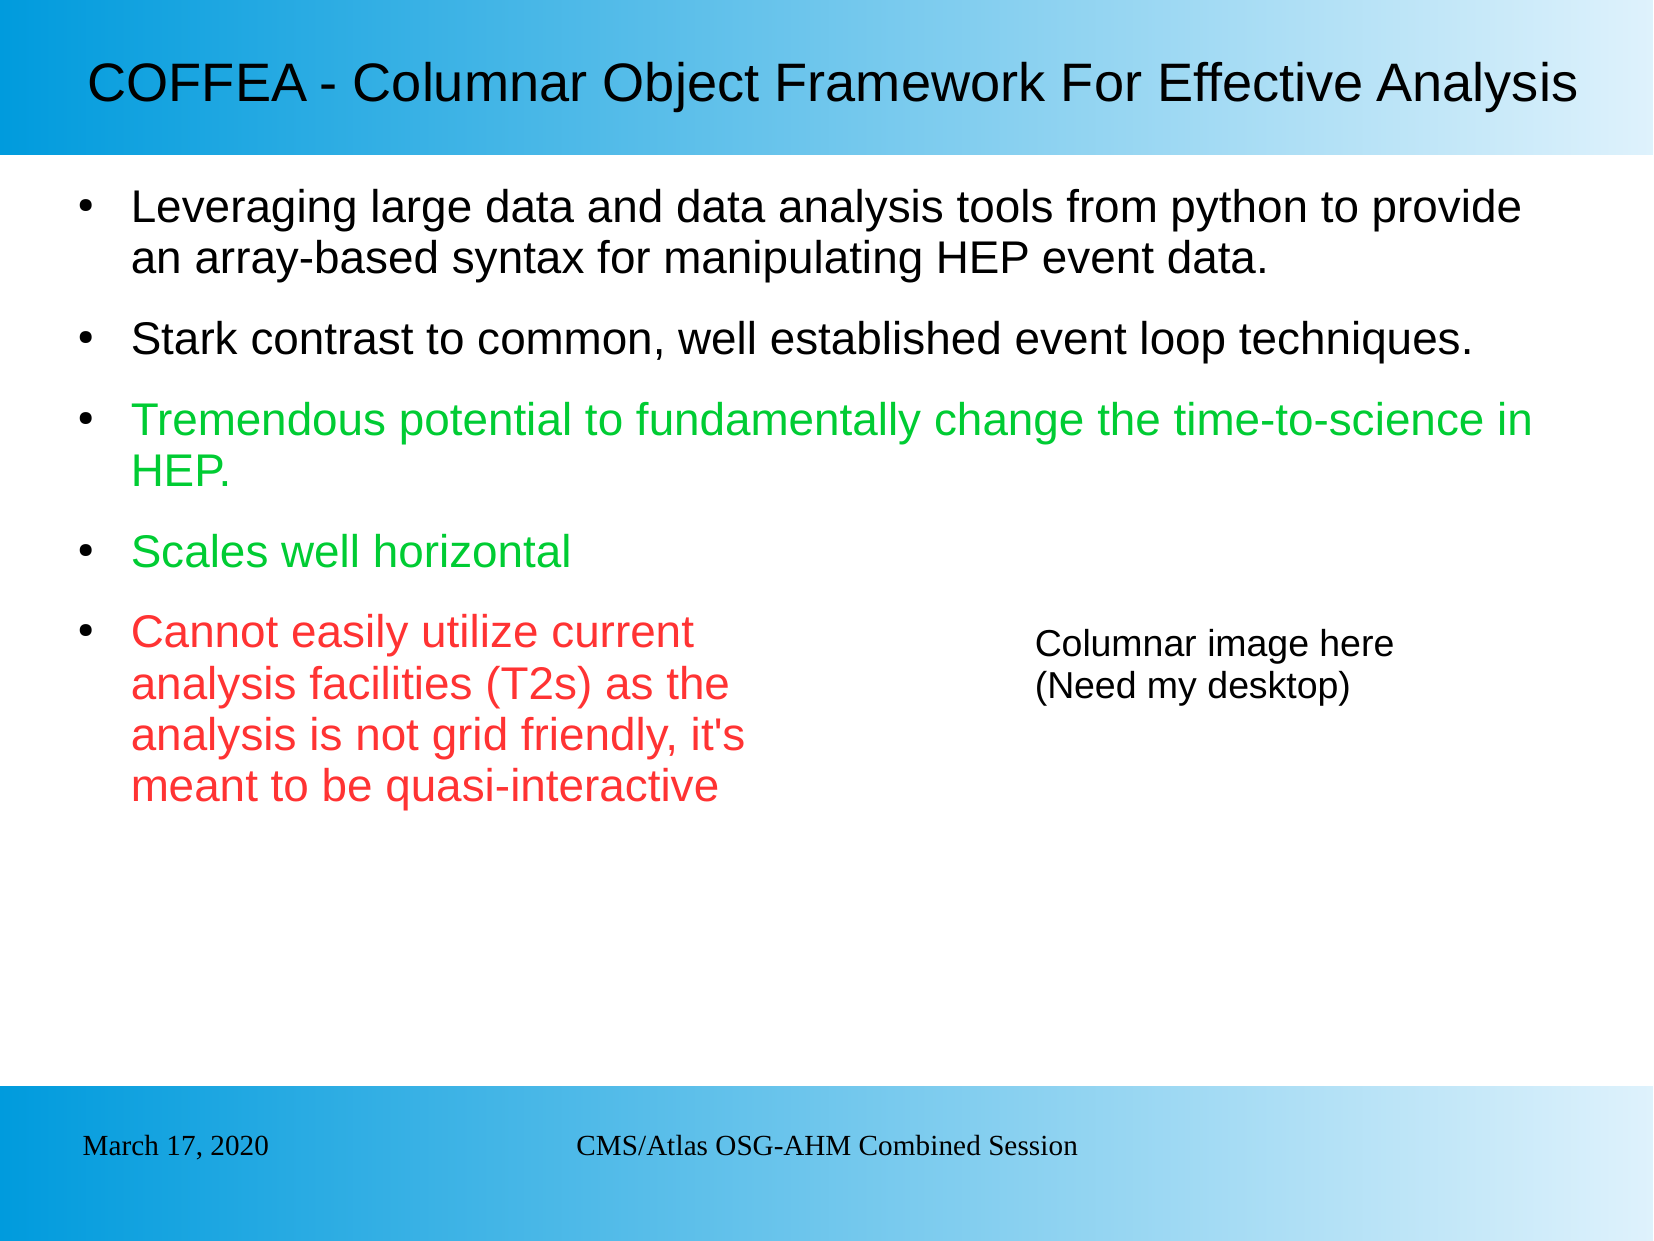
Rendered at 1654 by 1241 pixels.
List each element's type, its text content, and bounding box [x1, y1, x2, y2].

title COFFEA - Columnar Object Framework For Effective Analysis [60, 22, 1609, 144]
text_box Columnar image here (Need my desktop) [1020, 615, 1410, 714]
list Leveraging large data and data analysis tools from python to provide an array-based syntax for manipulating HEP event data. Stark contrast to common, well established event loop techniques. Tremendous potential to fundamentally change the time-to-science in HEP. Scales well horizontal Cannot easily utilize current analysis facilities (T2s) as the analysis is not grid friendly, it's meant to be quasi-interactive [60, 180, 1549, 901]
